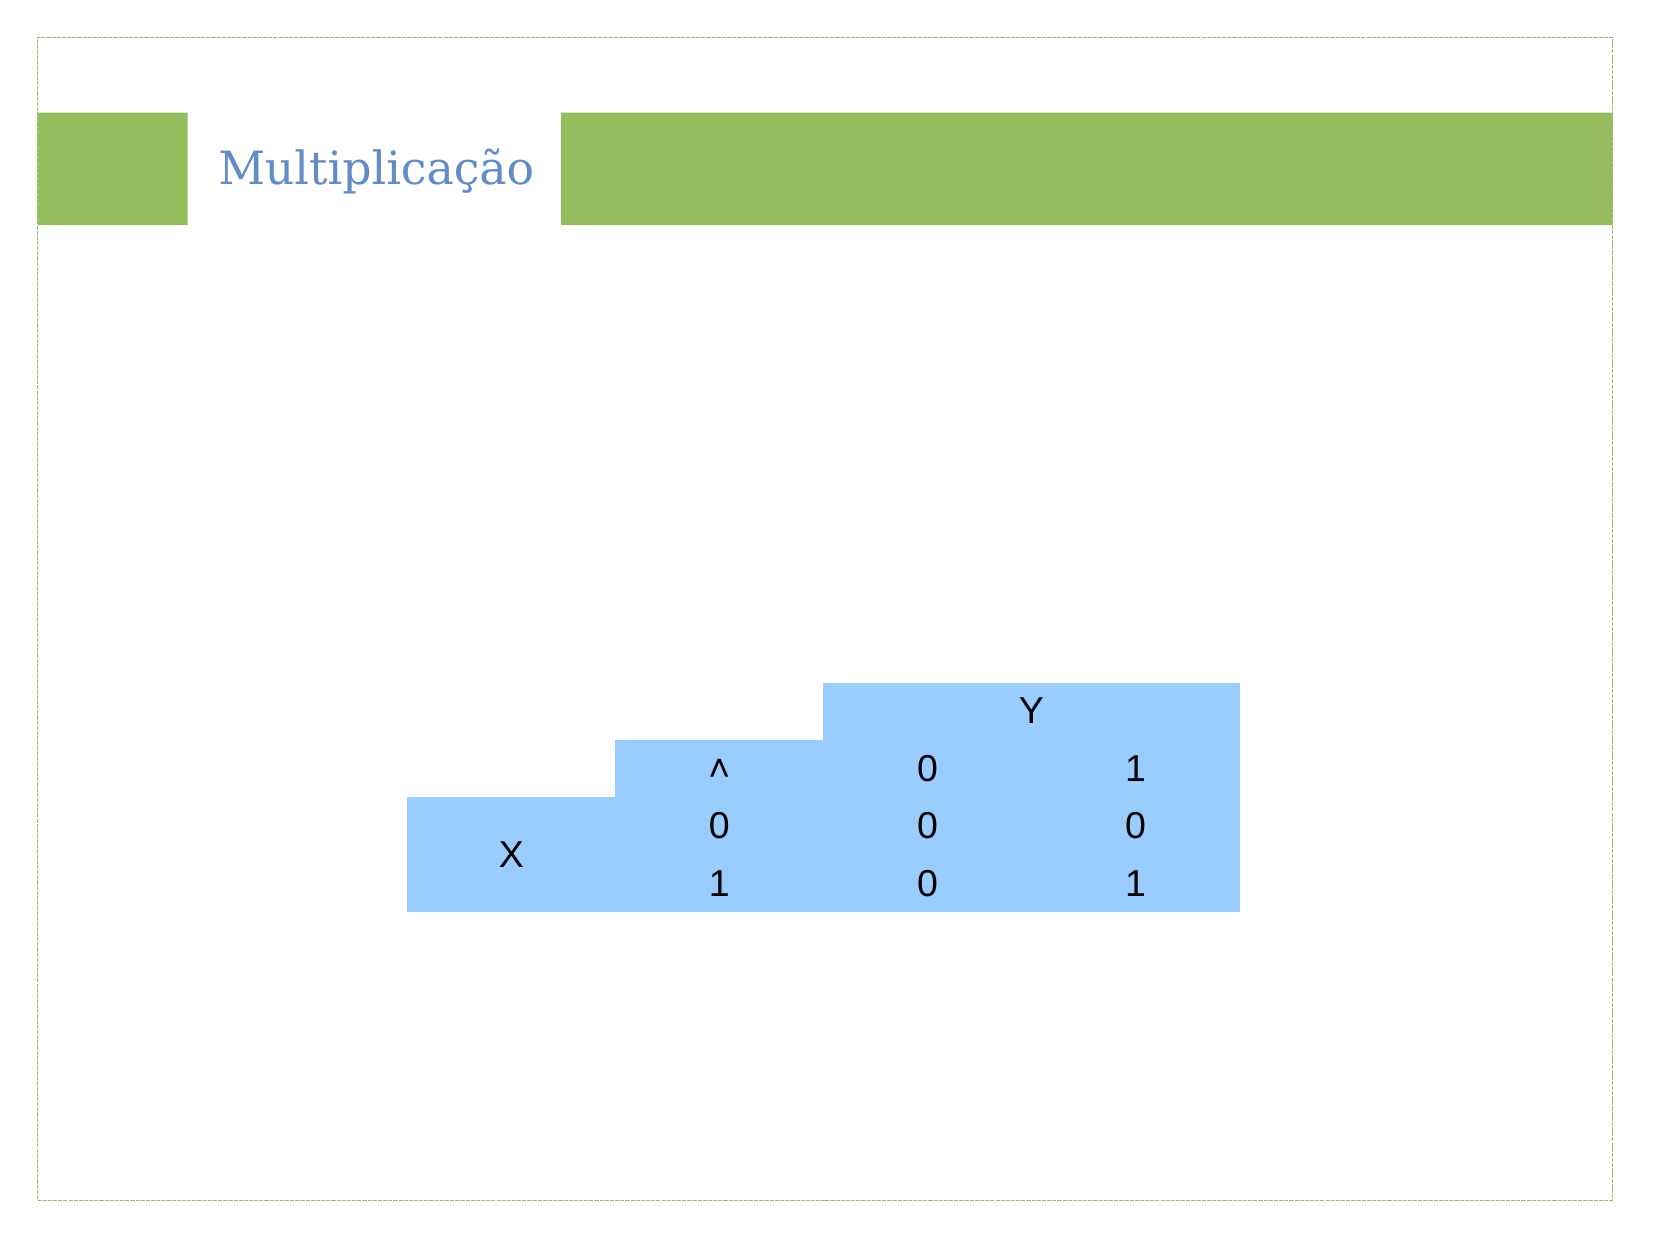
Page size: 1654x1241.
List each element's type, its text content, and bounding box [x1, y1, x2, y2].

table_cell 1 [615, 855, 823, 912]
table_header [615, 683, 823, 740]
table_cell 0 [823, 855, 1031, 912]
table_cell 0 [1031, 797, 1240, 855]
table_cell ˄ [615, 740, 823, 797]
table_header Y [823, 683, 1240, 740]
table_cell 0 [823, 740, 1031, 797]
table_header [407, 683, 615, 740]
text_box Multiplicação [203, 134, 550, 203]
table_cell 0 [615, 797, 823, 855]
text_box [561, 112, 1613, 226]
text_box [37, 112, 188, 226]
table_cell 1 [1031, 855, 1240, 912]
table_cell [407, 740, 615, 797]
table_cell 1 [1031, 740, 1240, 797]
table_cell 0 [823, 797, 1031, 855]
table_cell X [407, 797, 615, 912]
